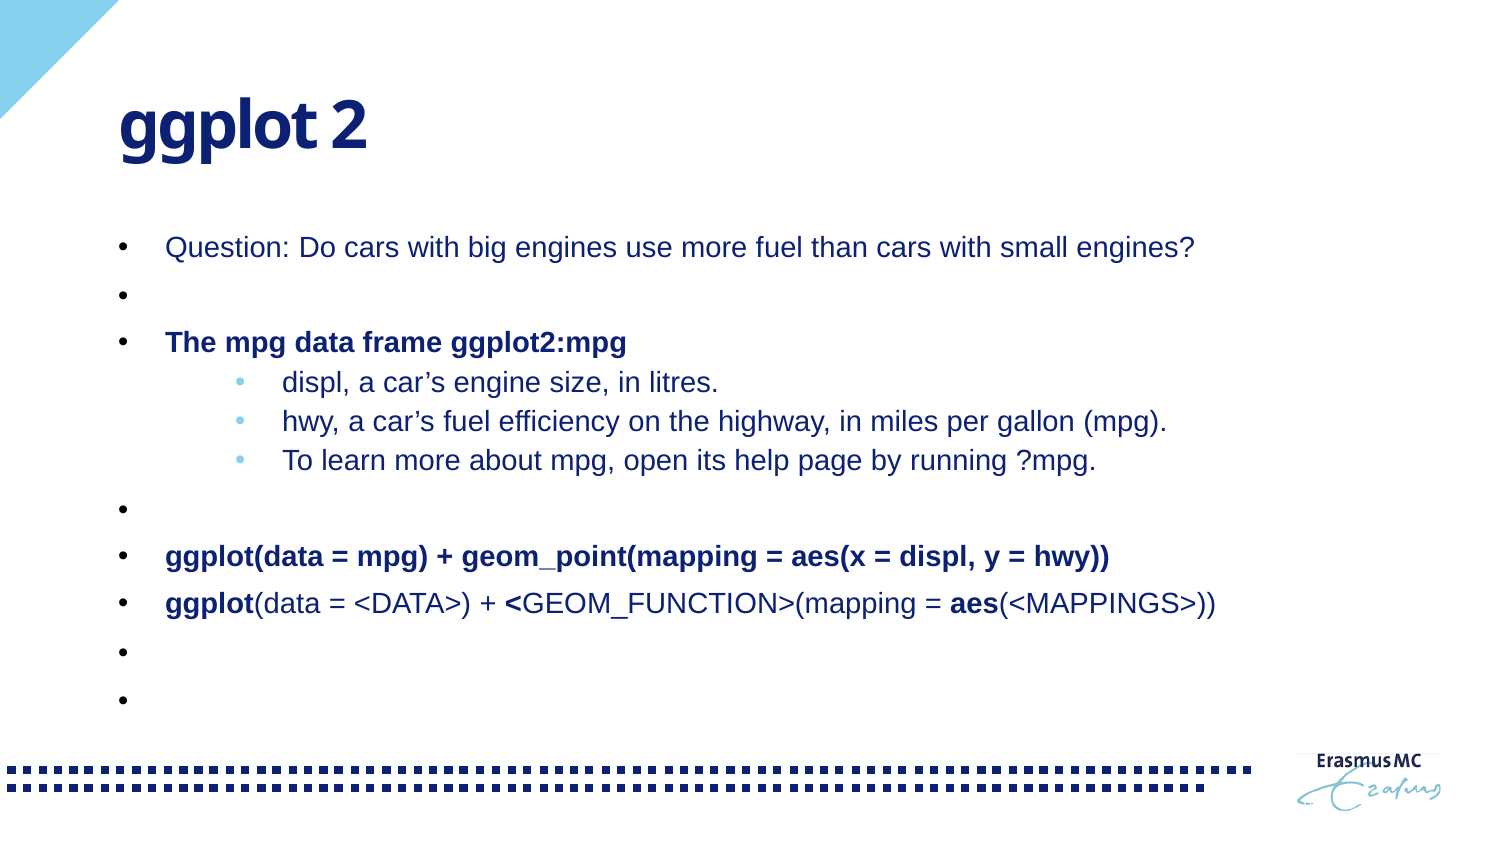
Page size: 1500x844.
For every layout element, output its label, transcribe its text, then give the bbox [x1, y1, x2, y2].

title ggplot 2 [103, 44, 1397, 209]
list Question: Do cars with big engines use more fuel than cars with small engines? The mpg data frame ggplot2:mpg displ, a car’s engine size, in litres. hwy, a car’s fuel efficiency on the highway, in miles per gallon (mpg). To learn more about mpg, open its help page by running ?mpg. ggplot(data = mpg) + geom_point(mapping = aes(x = displ, y = hwy)) ggplot(data = <DATA>) + <GEOM_FUNCTION>(mapping = aes(<MAPPINGS>)) [103, 224, 1397, 760]
